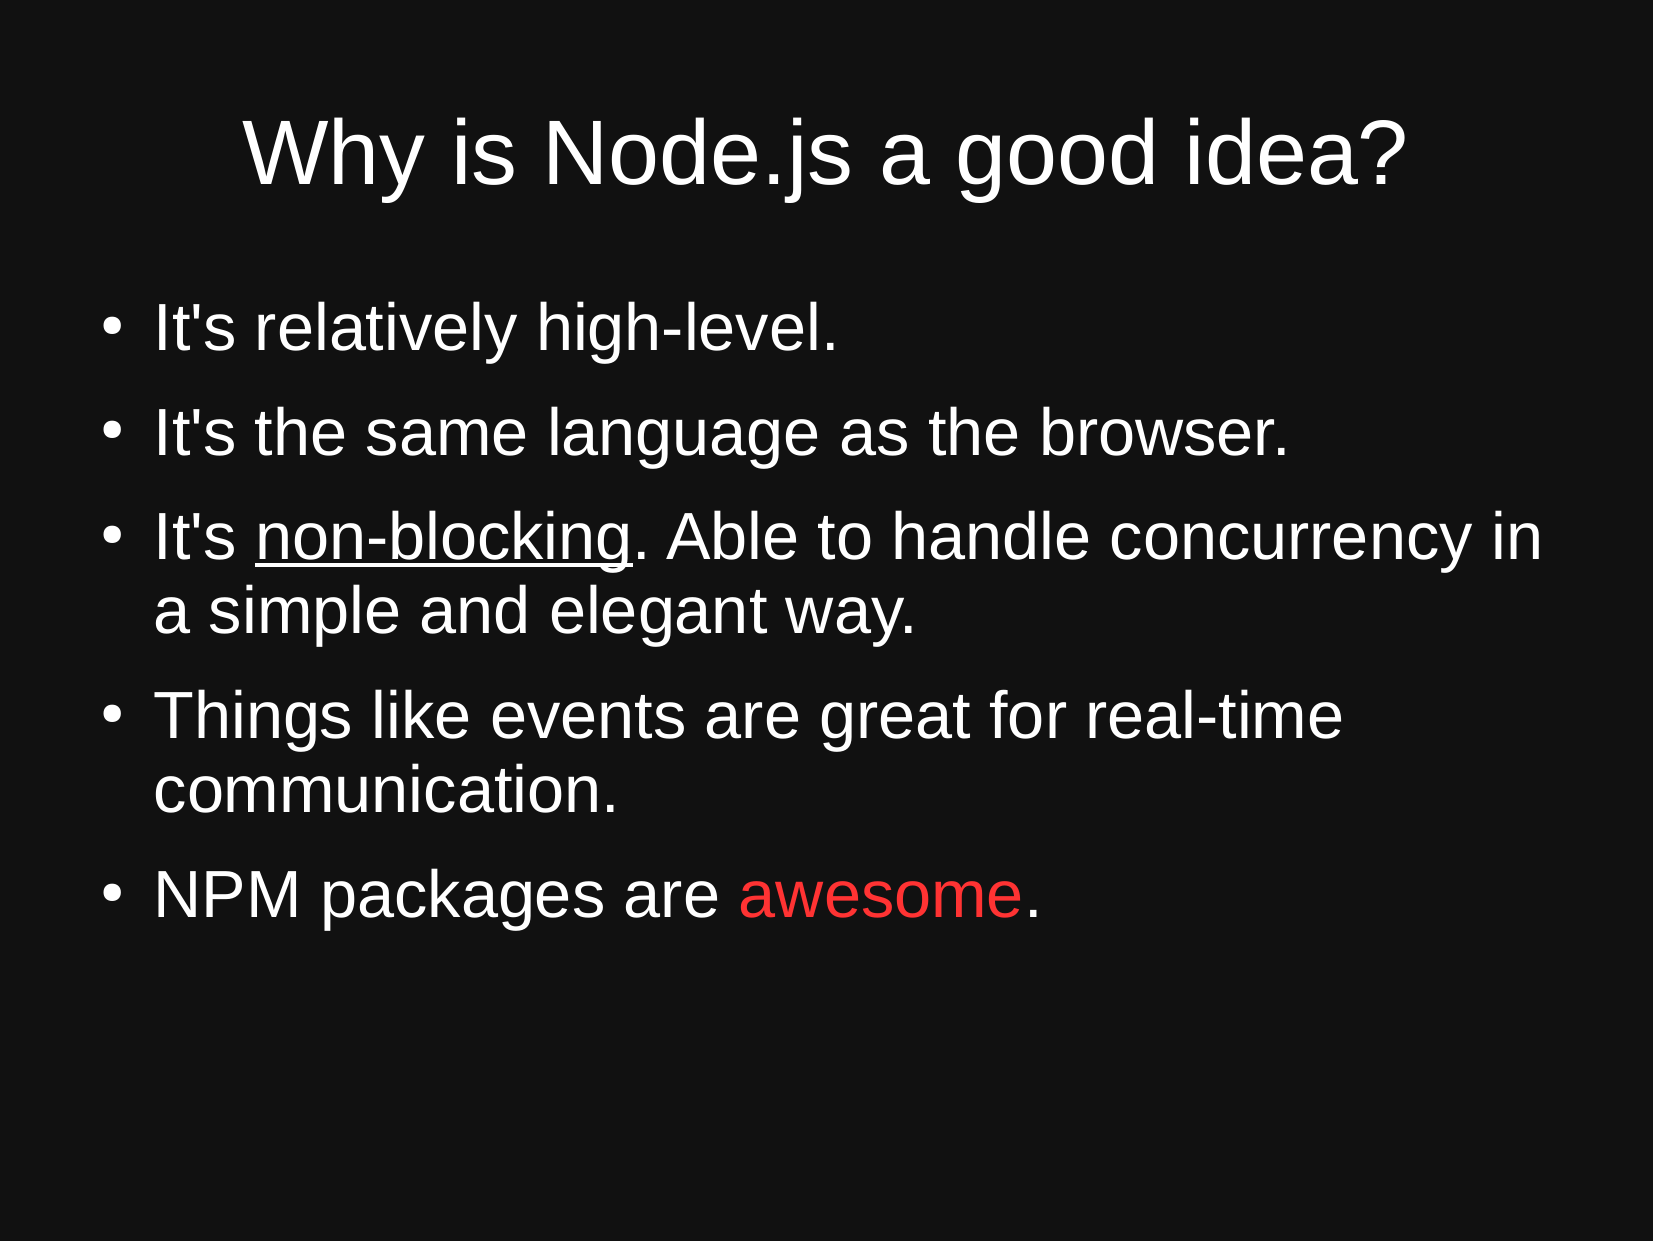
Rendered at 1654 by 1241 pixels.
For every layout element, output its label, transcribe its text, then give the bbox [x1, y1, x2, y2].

title Why is Node.js a good idea? [82, 49, 1571, 257]
list It's relatively high-level. It's the same language as the browser. It's non-blocking. Able to handle concurrency in a simple and elegant way. Things like events are great for real-time communication. NPM packages are awesome. [82, 290, 1571, 1010]
